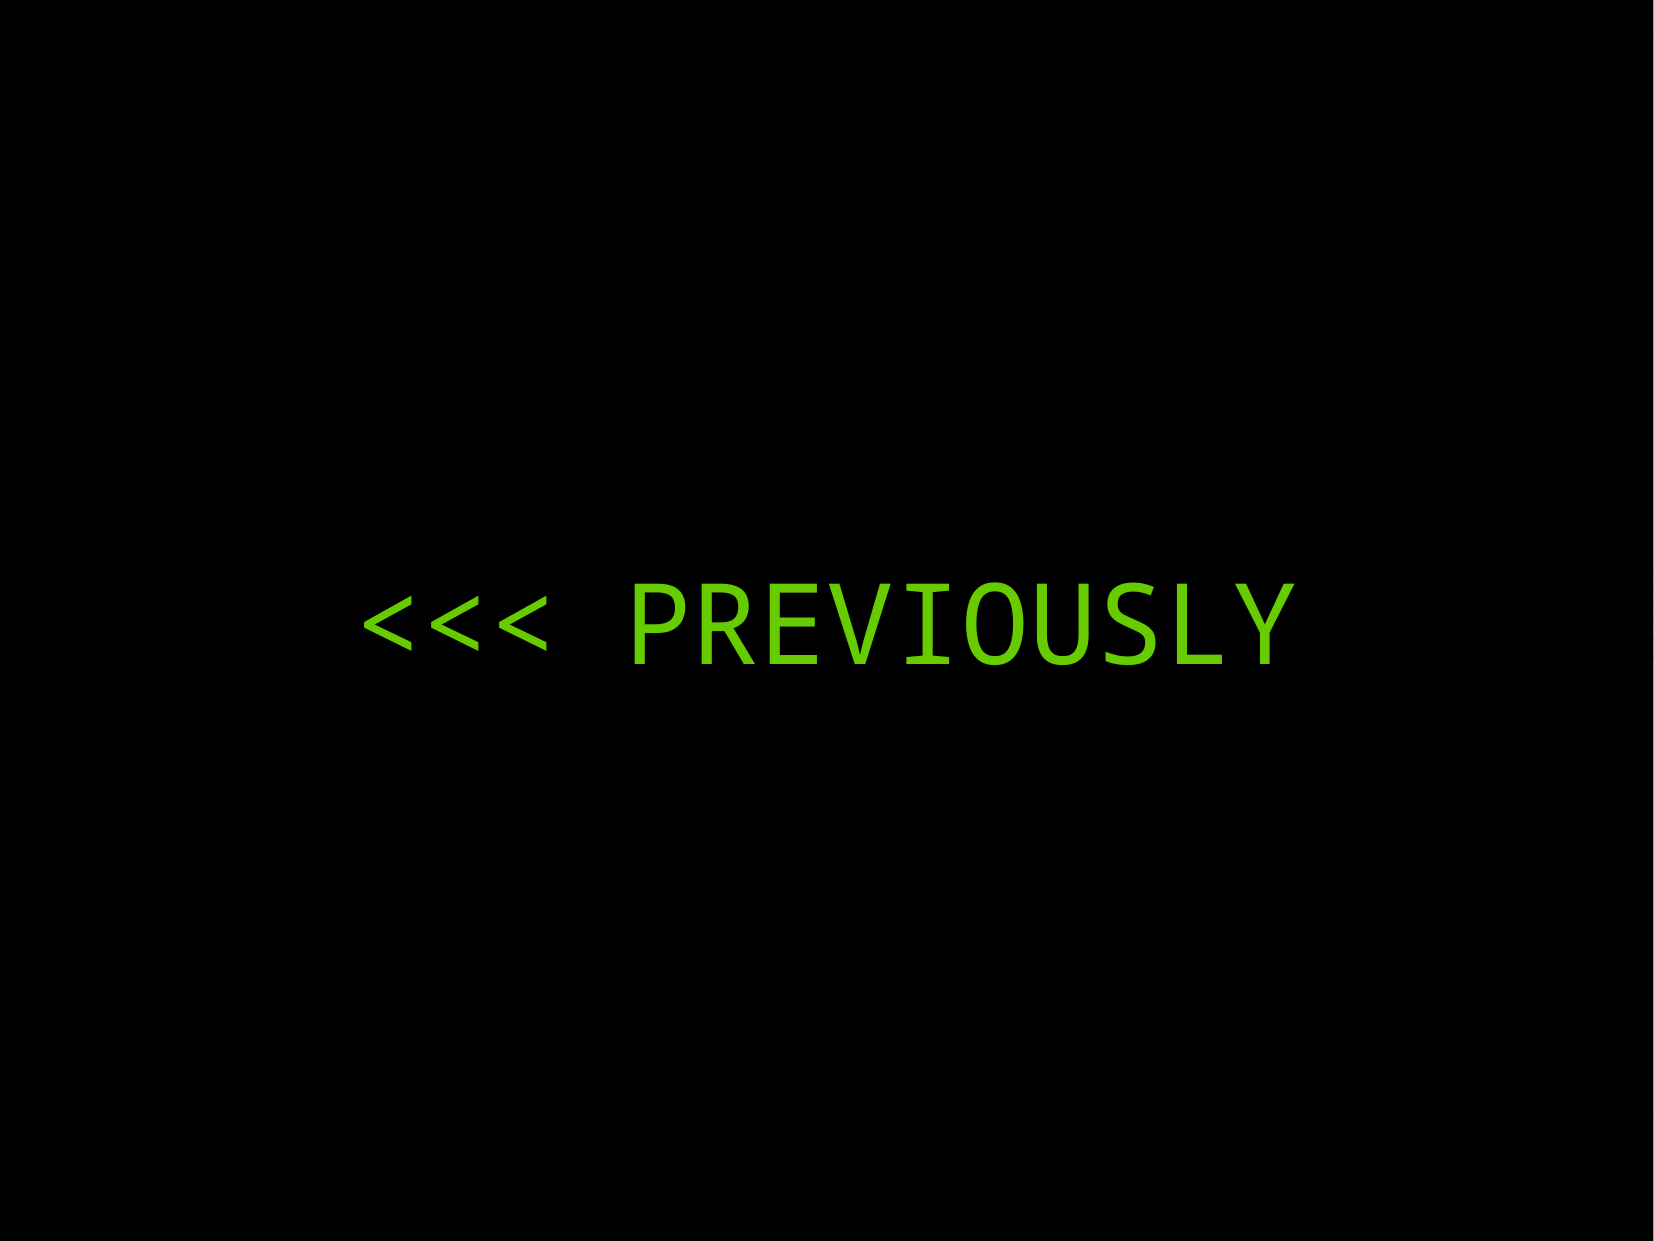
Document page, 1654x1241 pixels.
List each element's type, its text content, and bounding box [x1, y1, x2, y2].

title <<< PREVIOUSLY [0, 0, 1654, 1241]
